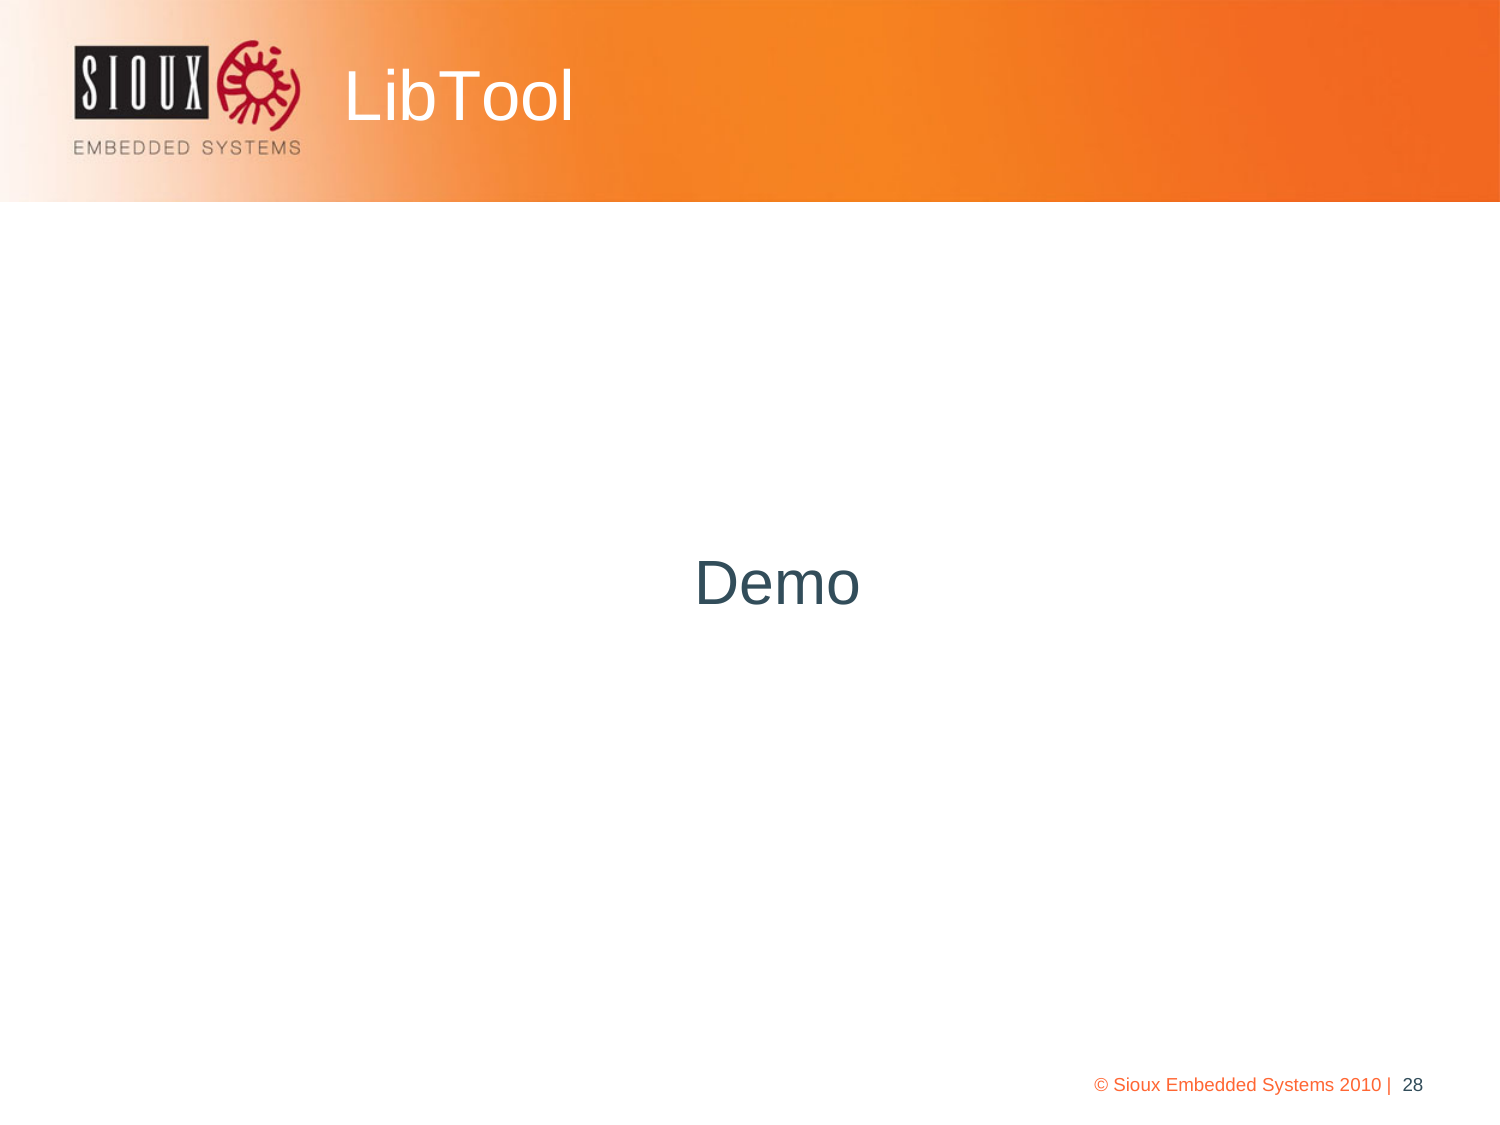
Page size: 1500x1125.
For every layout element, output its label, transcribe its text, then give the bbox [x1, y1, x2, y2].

list Demo [75, 262, 1426, 1005]
title LibTool [329, 37, 1424, 163]
picture [0, 0, 1500, 202]
